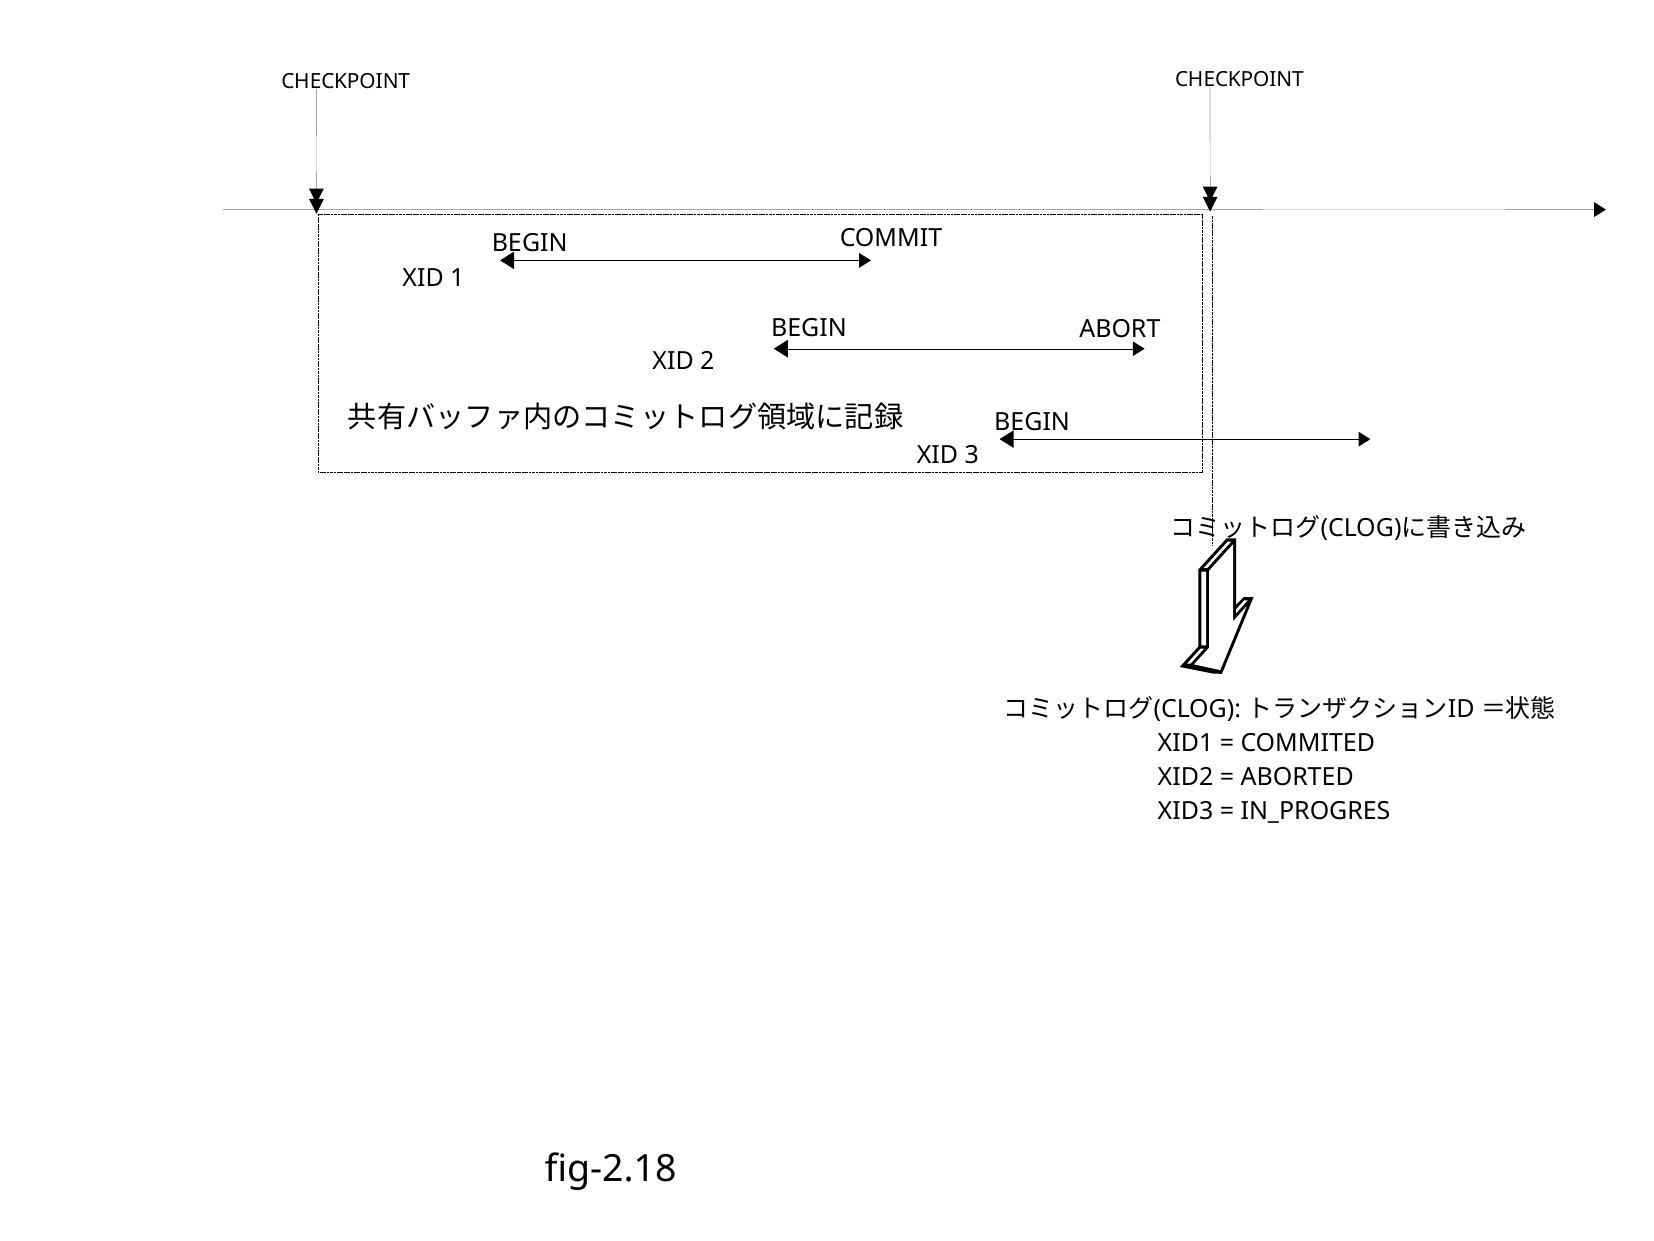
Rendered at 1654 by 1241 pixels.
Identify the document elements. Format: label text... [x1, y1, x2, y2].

text_box ABORT [1064, 303, 1184, 359]
text_box CHECKPOINT [266, 58, 433, 102]
text_box fig-2.18 [529, 1134, 720, 1210]
text_box 共有バッファ内のコミットログ領域に記録 [333, 385, 919, 440]
text_box CHECKPOINT [1160, 56, 1327, 100]
text_box BEGIN [477, 217, 597, 266]
text_box コミットログ(CLOG)に書き込み [1155, 500, 1549, 549]
text_box コミットログ(CLOG): トランザクションID ＝状態 XID1 = COMMITED XID2 = ABORTED XID3 = IN_PROGRES [988, 681, 1591, 830]
text_box BEGIN [756, 302, 876, 351]
text_box BEGIN [979, 396, 1099, 445]
text_box XID 3 [902, 429, 1065, 478]
text_box XID 2 [637, 335, 800, 385]
text_box XID 1 [387, 252, 550, 301]
text_box COMMIT [824, 212, 964, 267]
picture [1173, 549, 1261, 682]
